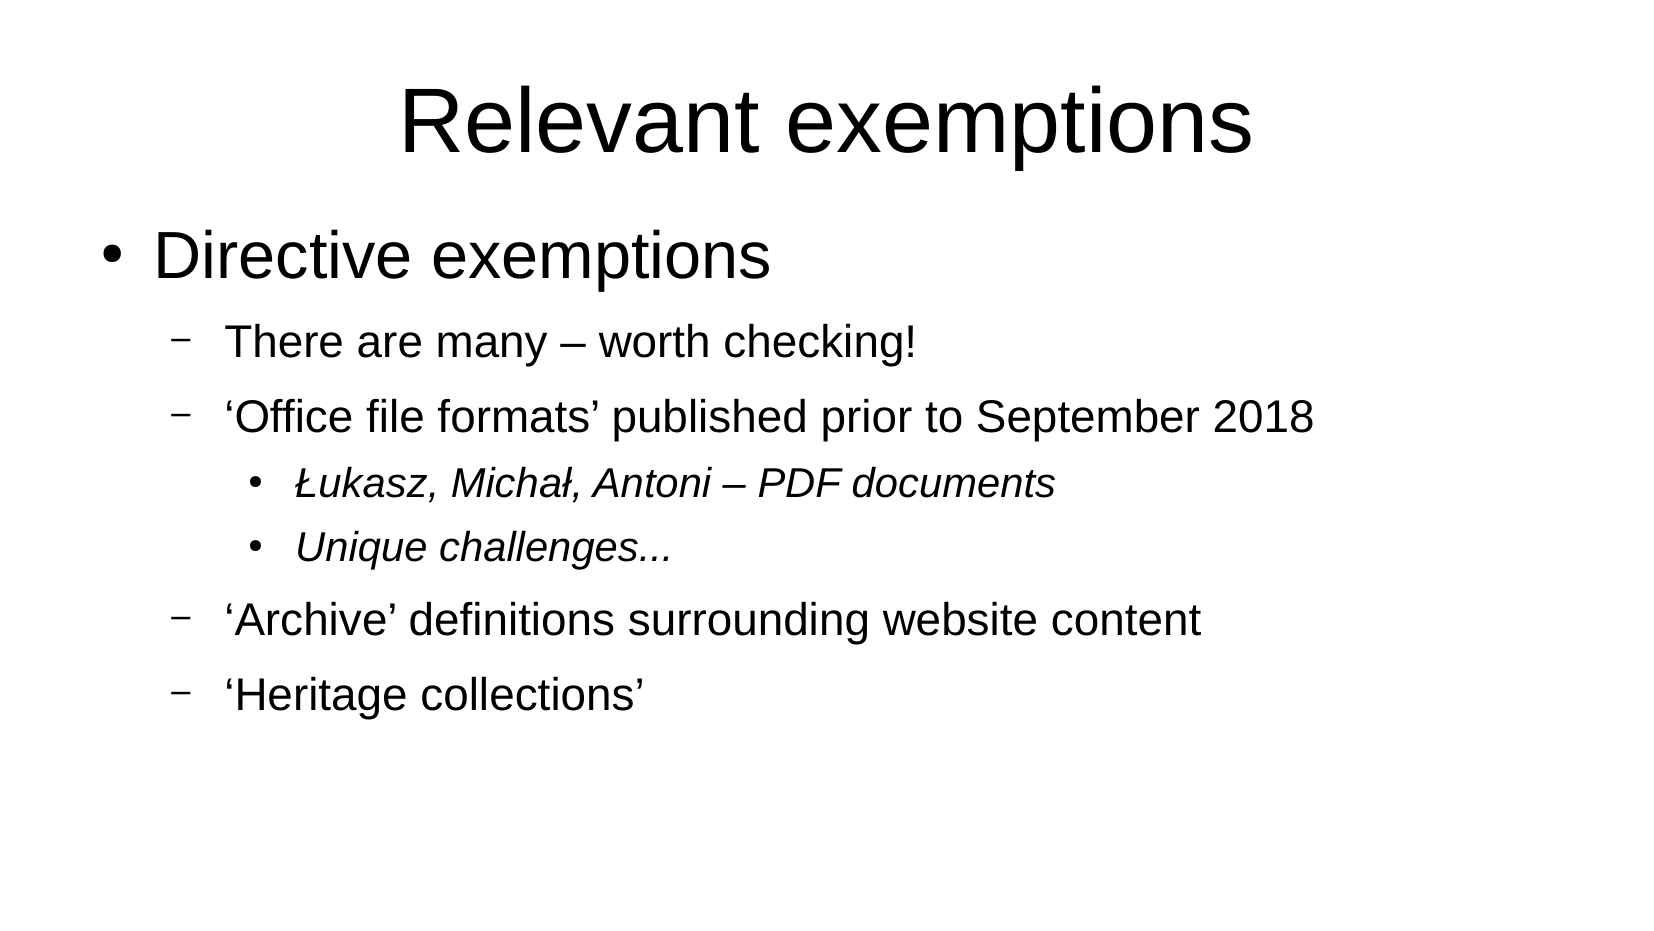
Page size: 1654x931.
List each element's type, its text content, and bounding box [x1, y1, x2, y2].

title Relevant exemptions [82, 42, 1571, 199]
list Directive exemptions There are many – worth checking! ‘Office file formats’ published prior to September 2018 Łukasz, Michał, Antoni – PDF documents Unique challenges... ‘Archive’ definitions surrounding website content ‘Heritage collections’ [82, 217, 1625, 931]
